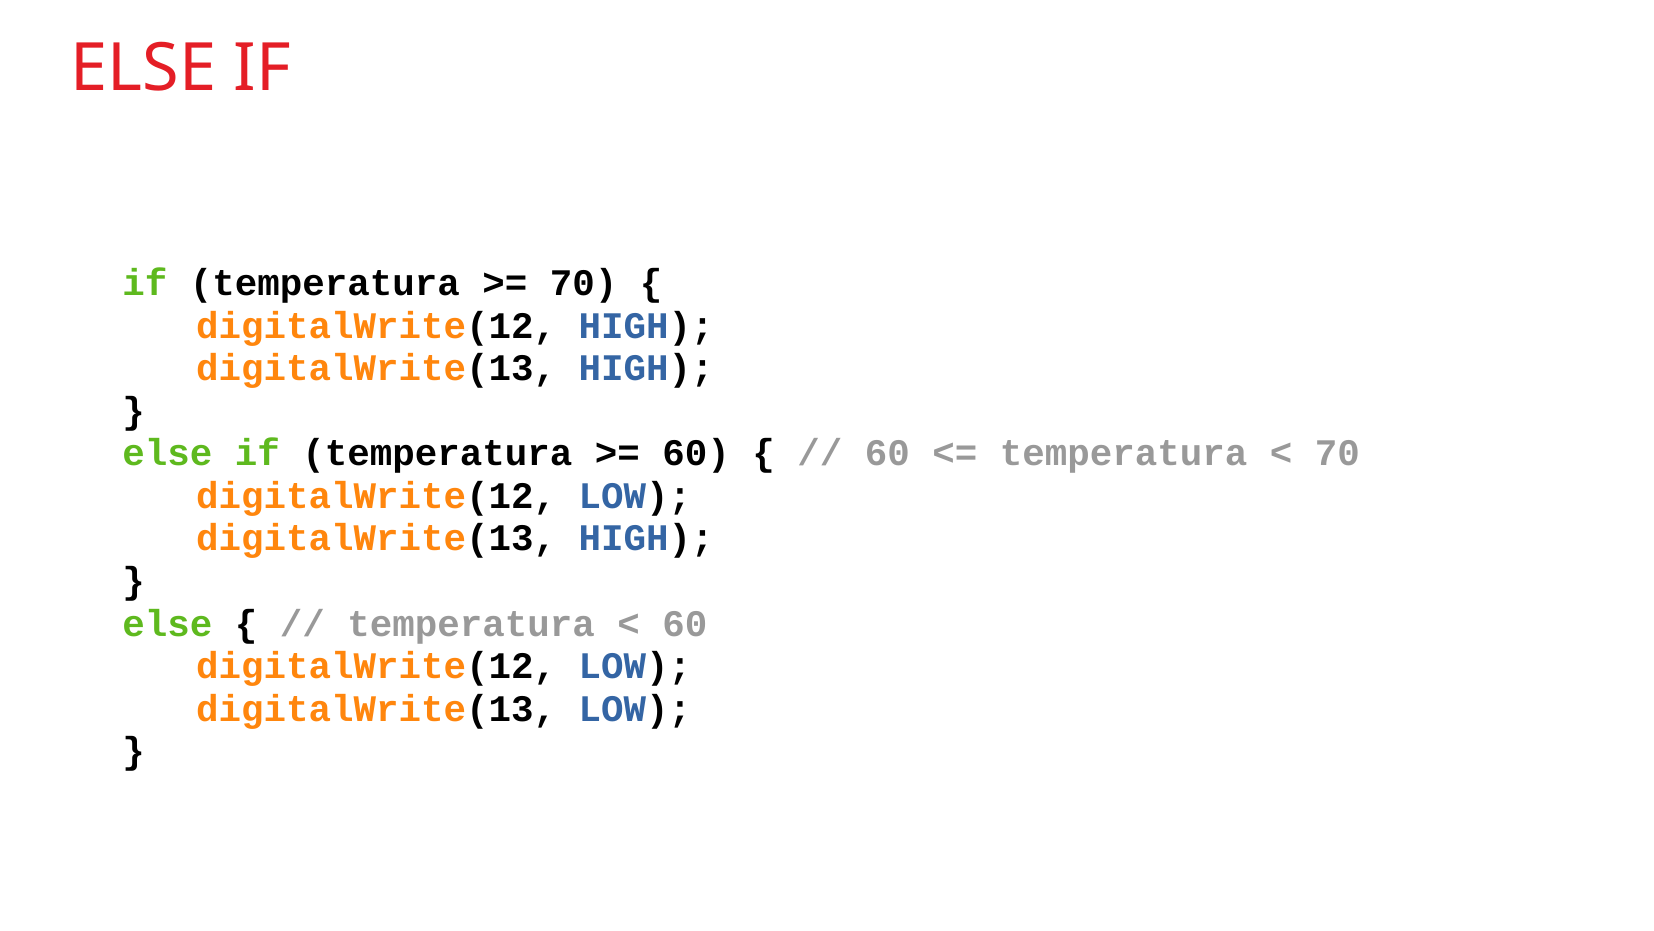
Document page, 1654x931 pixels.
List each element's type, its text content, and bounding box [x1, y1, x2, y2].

title ELSE IF [70, 11, 1347, 118]
text_box if (temperatura >= 70) { digitalWrite(12, HIGH); digitalWrite(13, HIGH); } else if (temperatura >= 60) { // 60 <= temperatura < 70 digitalWrite(12, LOW); digitalWrite(13, HIGH); } else { // temperatura < 60 digitalWrite(12, LOW); digitalWrite(13, LOW); } [107, 257, 1546, 783]
